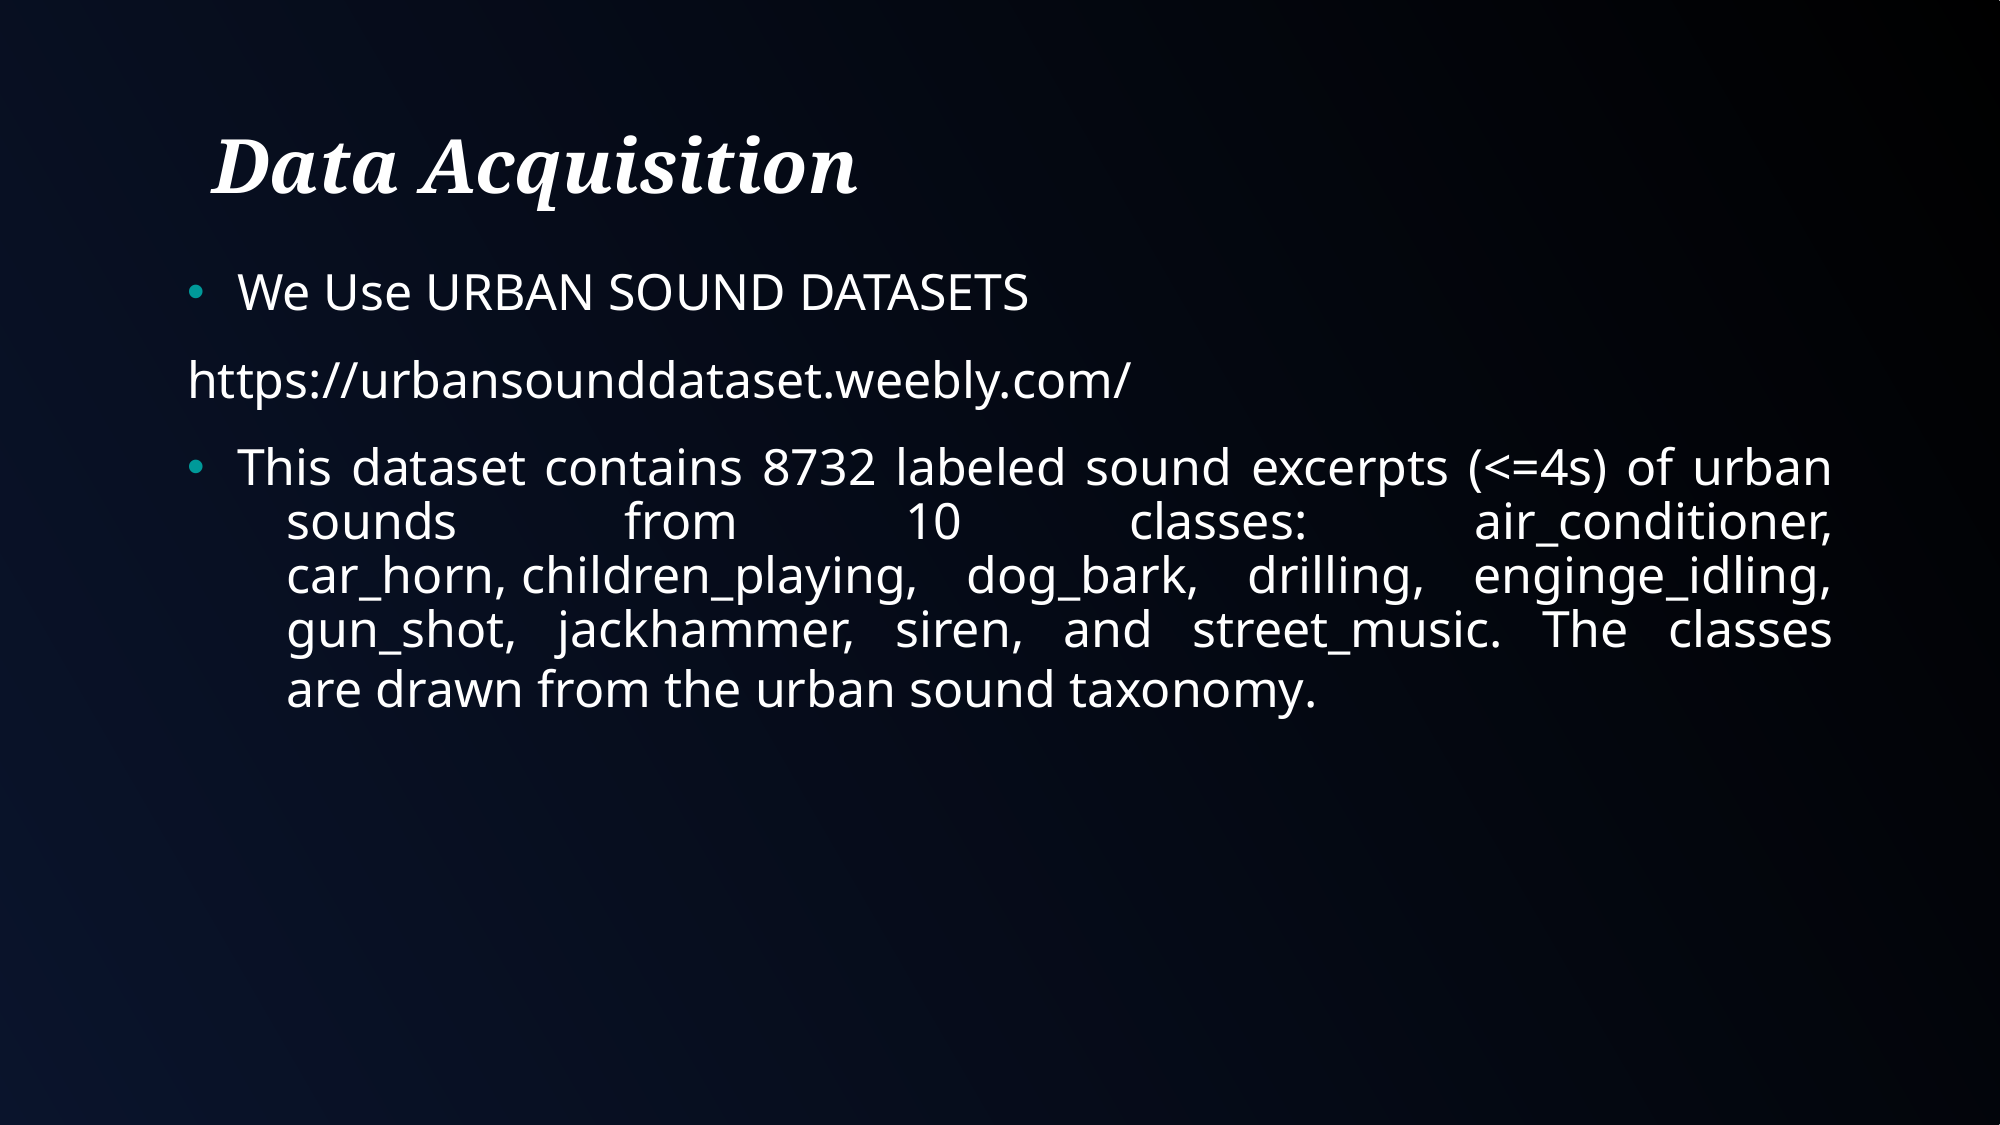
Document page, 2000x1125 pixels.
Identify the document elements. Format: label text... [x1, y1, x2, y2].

list We Use URBAN SOUND DATASETS https://urbansounddataset.weebly.com/ This dataset contains 8732 labeled sound excerpts (<=4s) of urban sounds from 10 classes: air_conditioner, car_horn, children_playing, dog_bark, drilling, enginge_idling, gun_shot, jackhammer, siren, and street_music. The classes are drawn from the urban sound taxonomy. [167, 257, 1855, 932]
title Data Acquisition [192, 109, 1892, 310]
